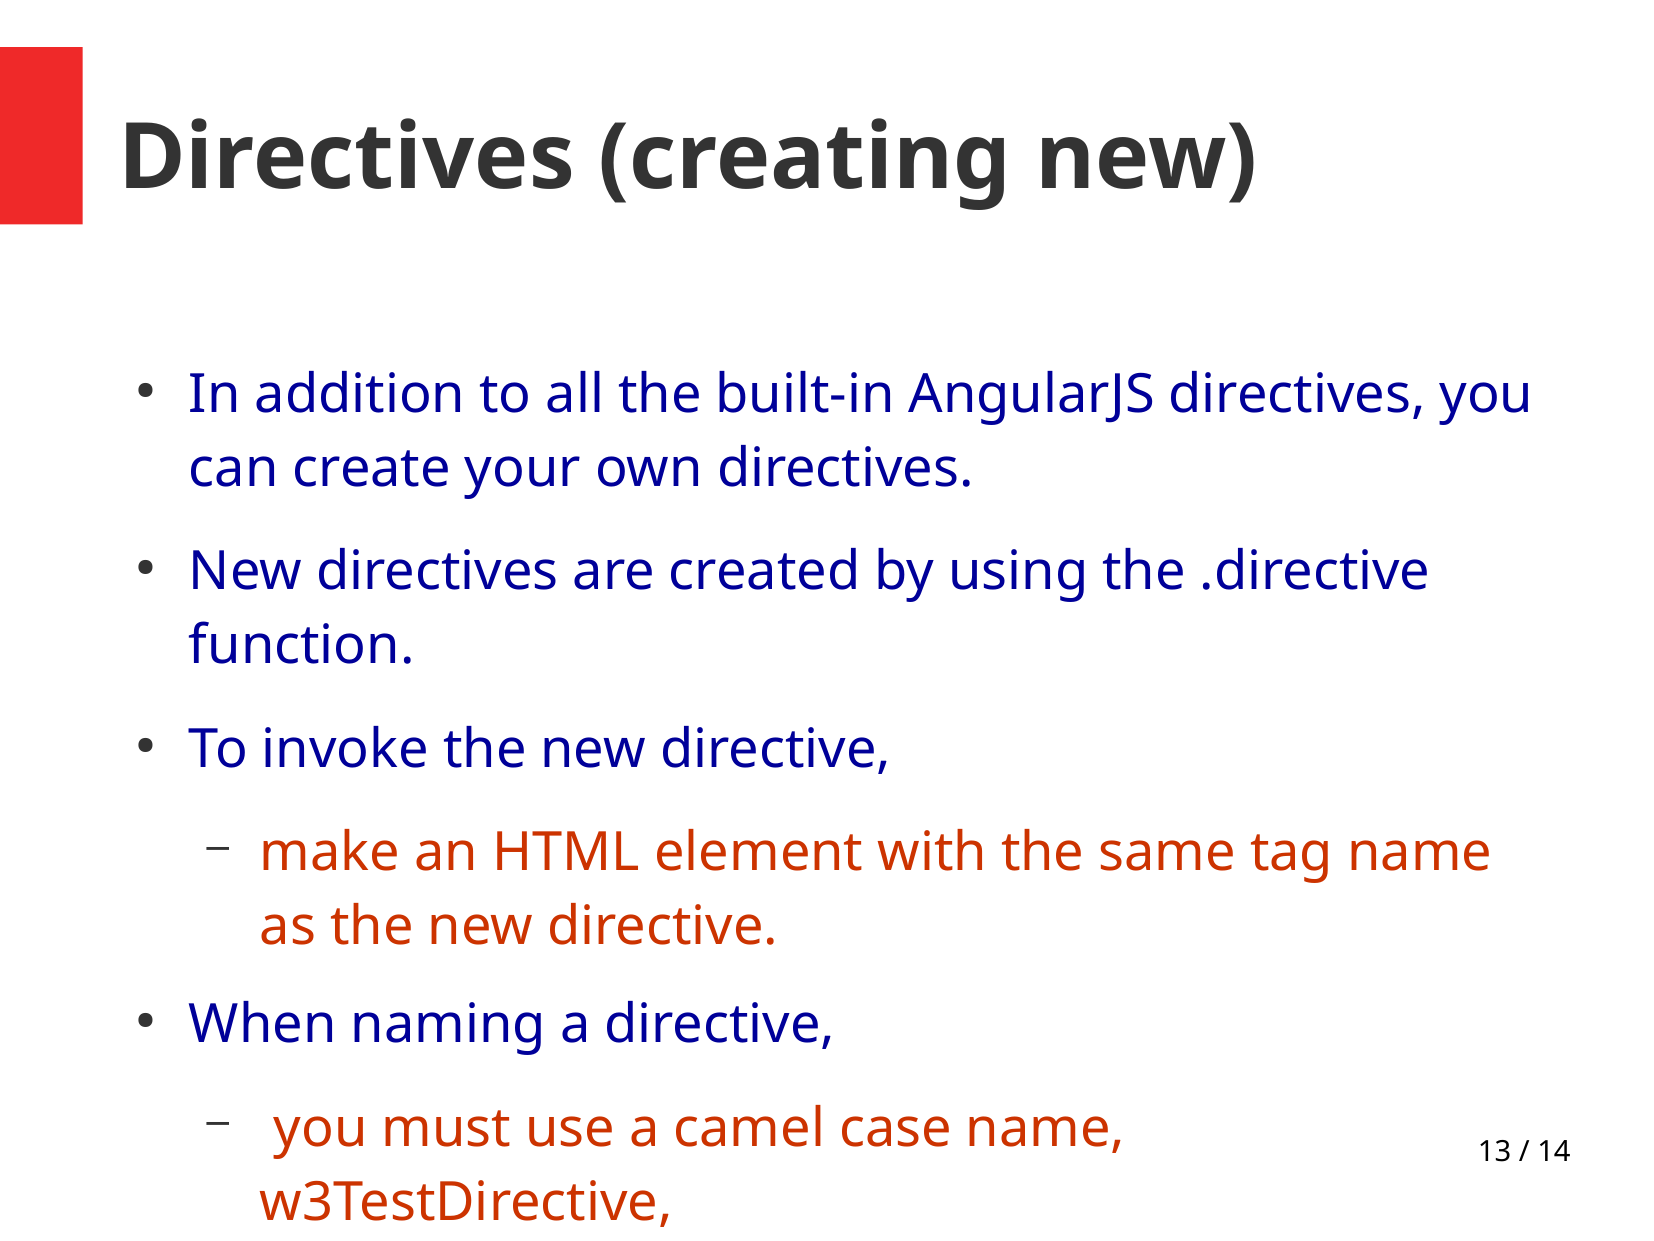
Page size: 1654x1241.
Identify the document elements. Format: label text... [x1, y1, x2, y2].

title Directives (creating new) [118, 49, 1571, 257]
list In addition to all the built-in AngularJS directives, you can create your own directives. New directives are created by using the .directive function. To invoke the new directive, make an HTML element with the same tag name as the new directive. When naming a directive, you must use a camel case name, w3TestDirective, but when invoking it, you must use - separated name, w3-test-directive: [118, 354, 1536, 1074]
